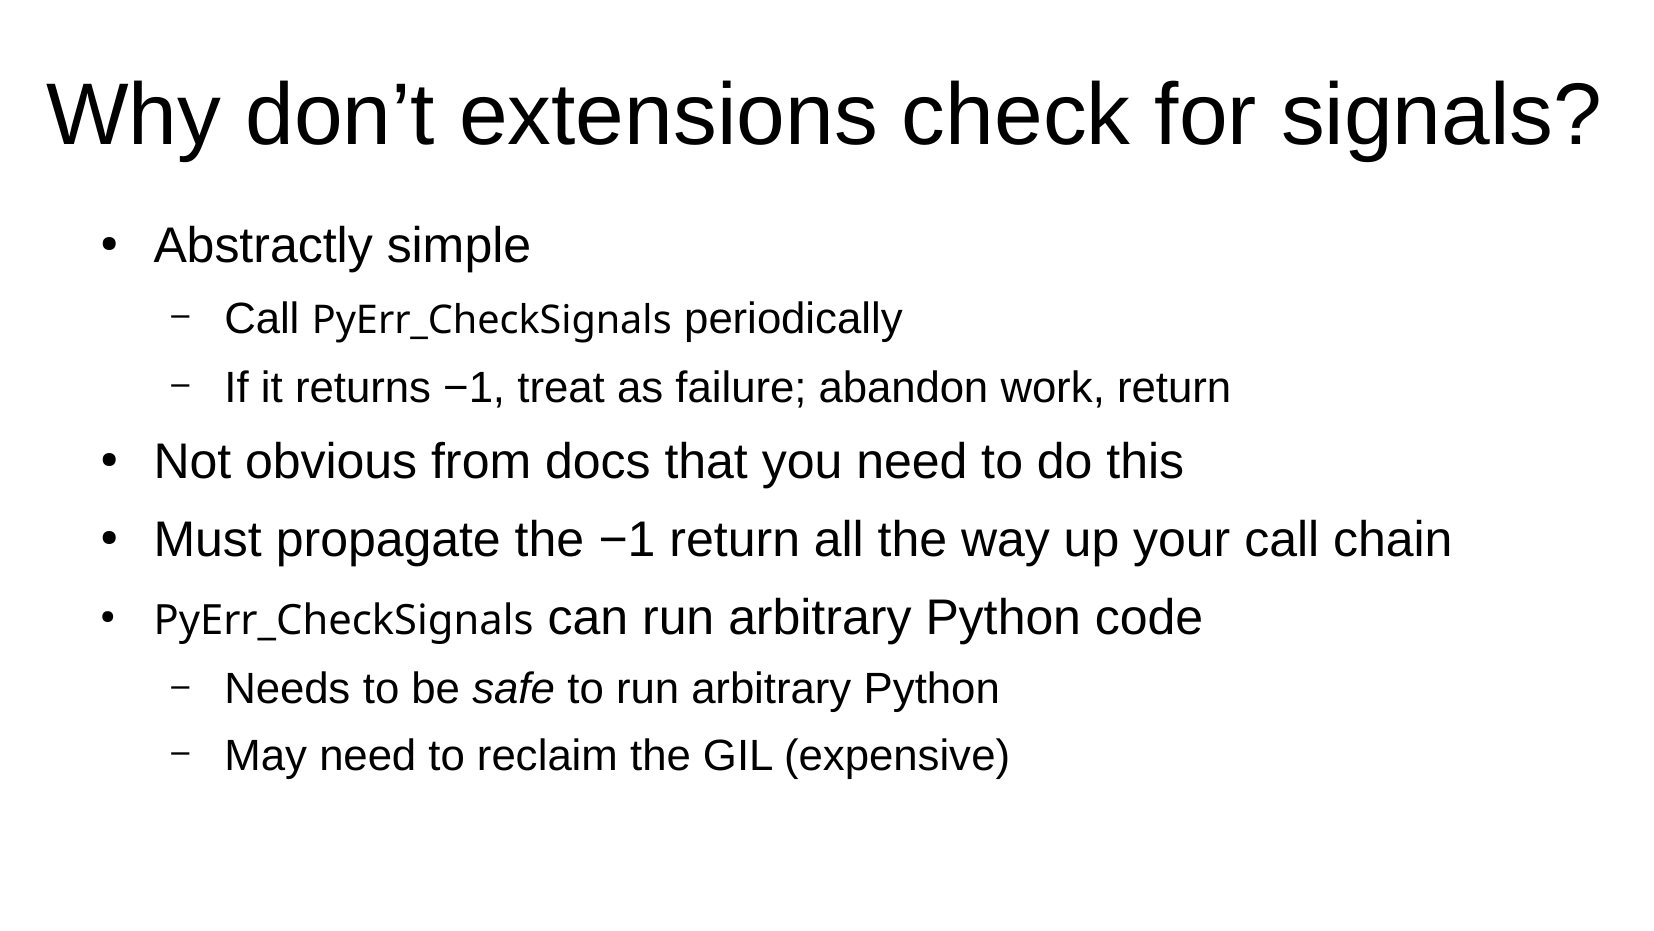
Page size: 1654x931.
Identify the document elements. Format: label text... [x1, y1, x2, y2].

list Abstractly simple Call PyErr_CheckSignals periodically If it returns −1, treat as failure; abandon work, return Not obvious from docs that you need to do this Must propagate the −1 return all the way up your call chain PyErr_CheckSignals can run arbitrary Python code Needs to be safe to run arbitrary Python May need to reclaim the GIL (expensive) [82, 217, 1571, 900]
title Why don’t extensions check for signals? [0, 37, 1651, 193]
